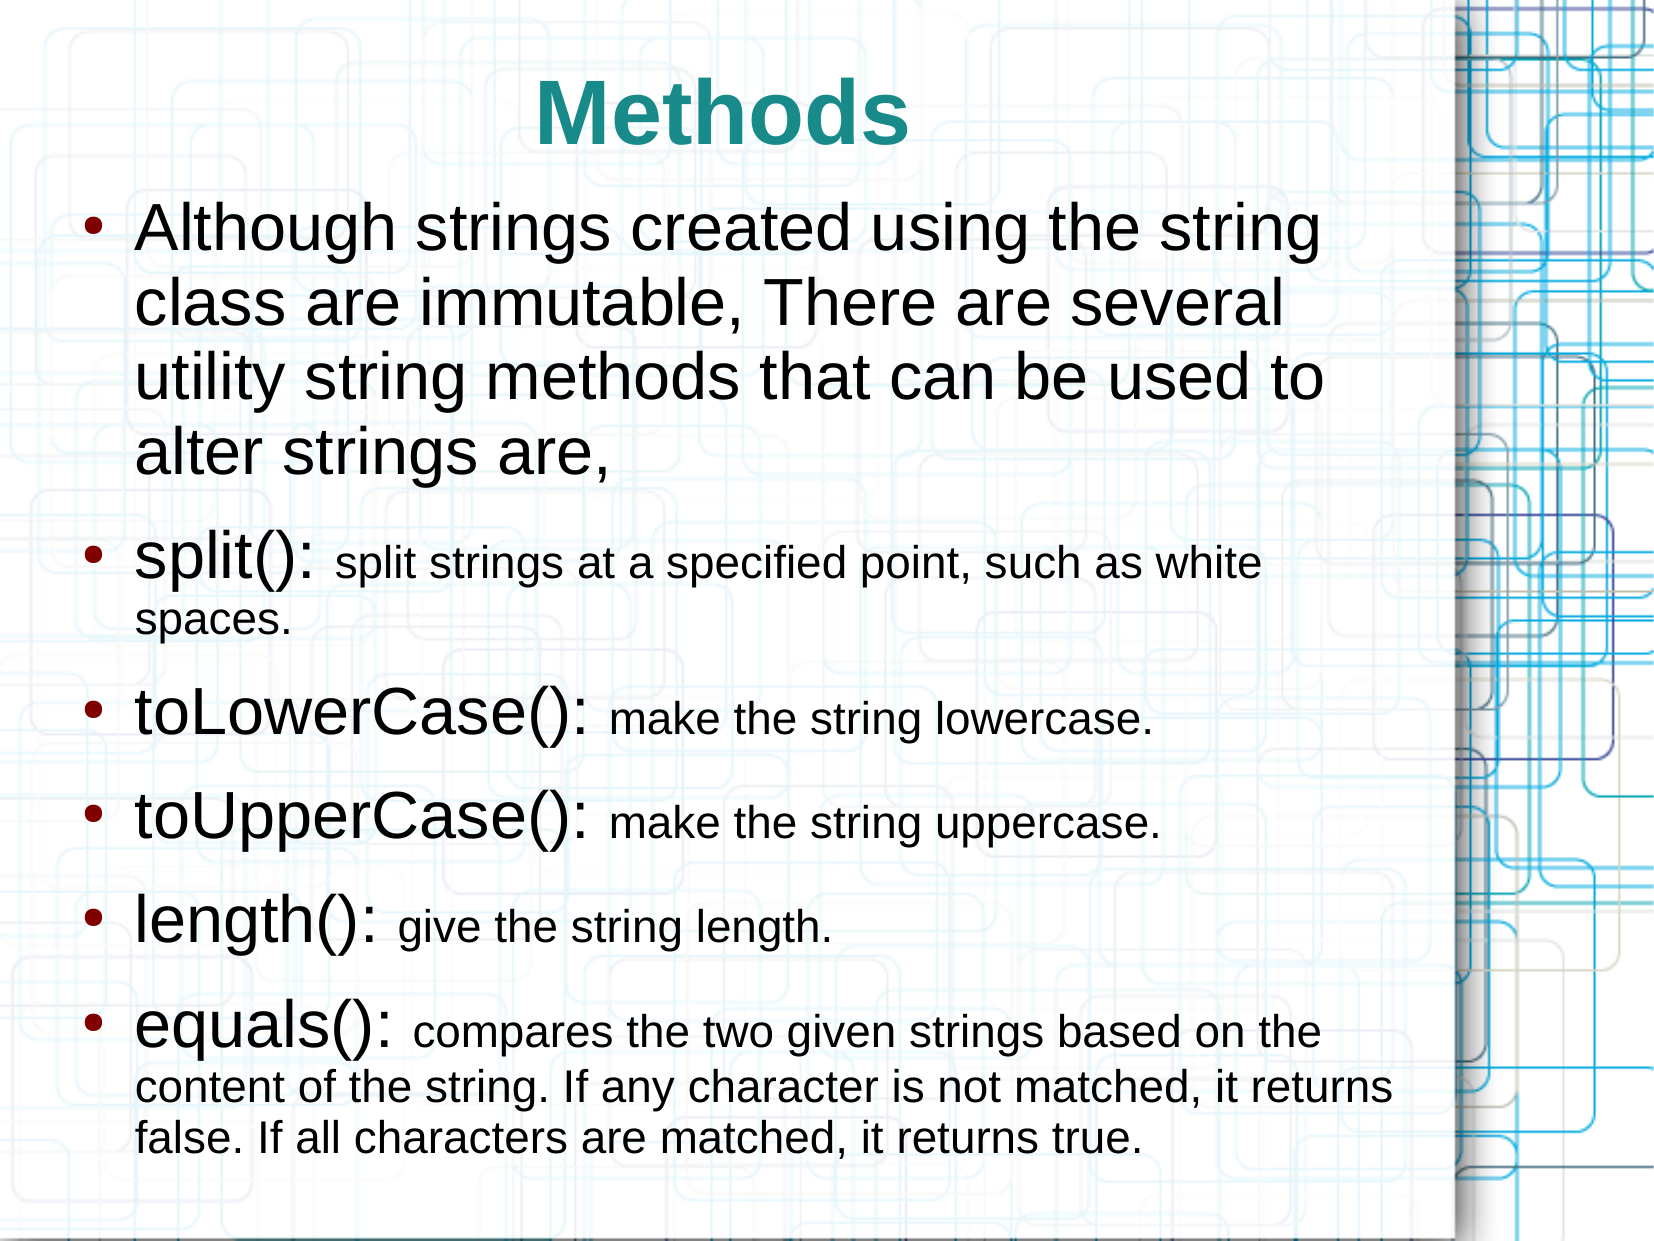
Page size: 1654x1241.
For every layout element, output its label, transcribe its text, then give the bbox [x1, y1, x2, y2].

title Methods [44, 9, 1403, 217]
list Although strings created using the string class are immutable, There are several utility string methods that can be used to alter strings are, split(): split strings at a specified point, such as white spaces. toLowerCase(): make the string lowercase. toUpperCase(): make the string uppercase. length(): give the string length. equals(): compares the two given strings based on the content of the string. If any character is not matched, it returns false. If all characters are matched, it returns true. [63, 190, 1399, 1164]
picture [0, 0, 1654, 1241]
